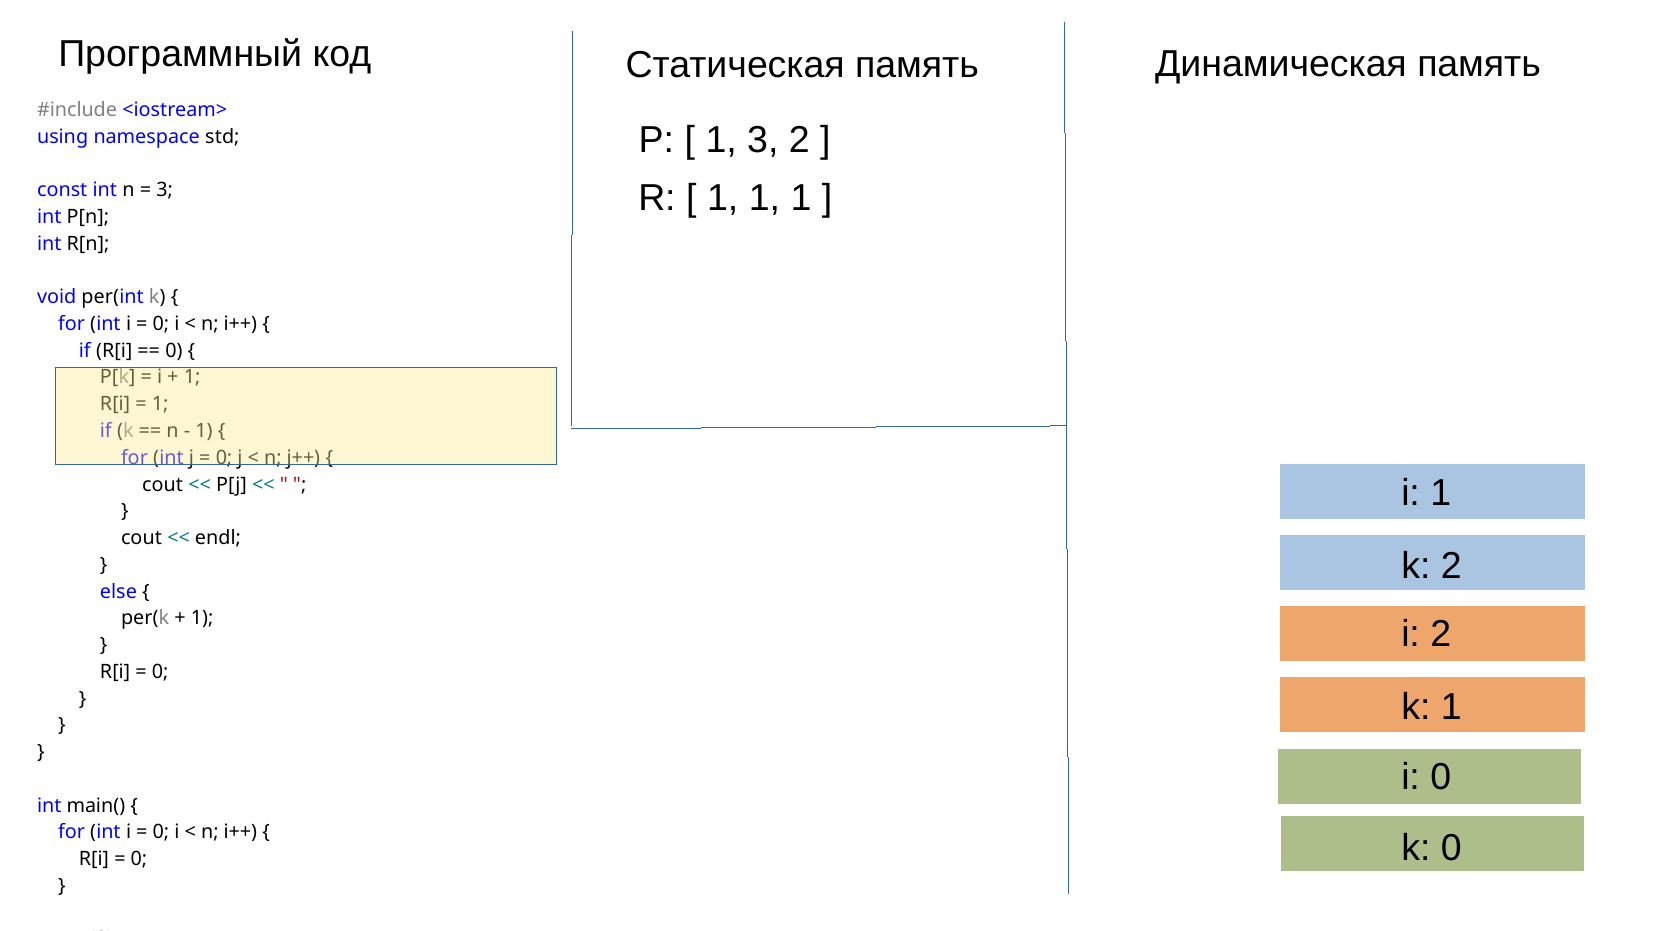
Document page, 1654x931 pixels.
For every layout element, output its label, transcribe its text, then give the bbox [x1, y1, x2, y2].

text_box #include <iostream> using namespace std; const int n = 3; int P[n]; int R[n]; void per(int k) { for (int i = 0; i < n; i++) { if (R[i] == 0) { P[k] = i + 1; R[i] = 1; if (k == n - 1) { for (int j = 0; j < n; j++) { cout << P[j] << " "; } cout << endl; } else { per(k + 1); } R[i] = 0; } } } int main() { for (int i = 0; i < n; i++) { R[i] = 0; } per(0); return 0; } [22, 88, 570, 907]
text_box R: [ 1, 1, 1 ] [623, 169, 848, 227]
text_box i: 0 [1386, 748, 1483, 806]
text_box Динамическая память [1140, 34, 1557, 92]
text_box P: [ 1, 3, 2 ] [623, 111, 846, 168]
text_box k: 2 [1386, 536, 1477, 594]
text_box Статическая память [610, 35, 995, 93]
text_box k: 0 [1386, 819, 1483, 876]
text_box i: 1 [1386, 464, 1467, 522]
text_box k: 1 [1386, 678, 1477, 736]
text_box Программный код [43, 25, 387, 83]
text_box [1277, 462, 1587, 522]
text_box [1279, 814, 1587, 874]
text_box i: 2 [1386, 605, 1467, 662]
text_box [1276, 746, 1584, 806]
text_box [1277, 604, 1587, 664]
text_box [55, 367, 557, 465]
text_box [1277, 533, 1587, 593]
text_box [1277, 674, 1587, 734]
